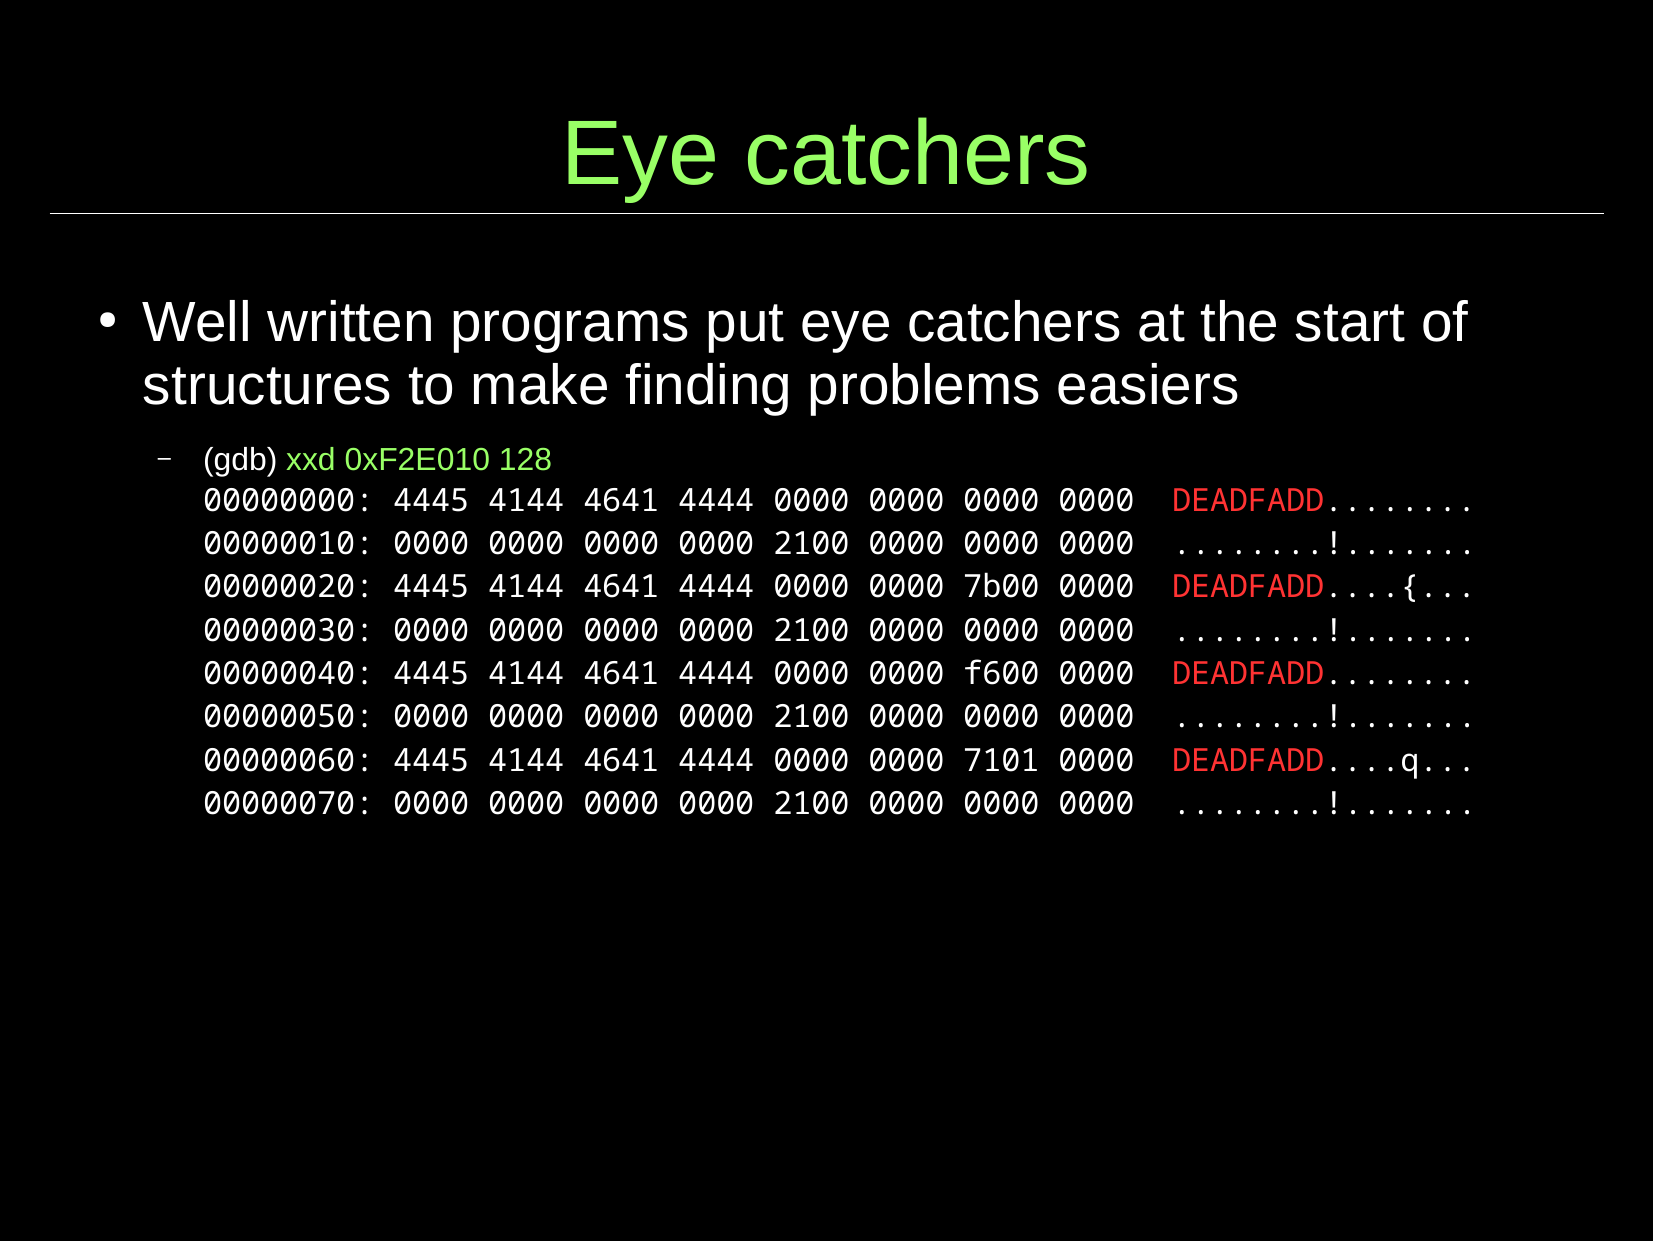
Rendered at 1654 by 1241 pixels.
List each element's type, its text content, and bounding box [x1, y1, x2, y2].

list Well written programs put eye catchers at the start of structures to make finding problems easiers (gdb) xxd 0xF2E010 128 00000000: 4445 4144 4641 4444 0000 0000 0000 0000 DEADFADD........ 00000010: 0000 0000 0000 0000 2100 0000 0000 0000 ........!....... 00000020: 4445 4144 4641 4444 0000 0000 7b00 0000 DEADFADD....{... 00000030: 0000 0000 0000 0000 2100 0000 0000 0000 ........!....... 00000040: 4445 4144 4641 4444 0000 0000 f600 0000 DEADFADD........ 00000050: 0000 0000 0000 0000 2100 0000 0000 0000 ........!....... 00000060: 4445 4144 4641 4444 0000 0000 7101 0000 DEADFADD....q... 00000070: 0000 0000 0000 0000 2100 0000 0000 0000 ........!....... [82, 290, 1571, 1111]
title Eye catchers [82, 49, 1571, 257]
